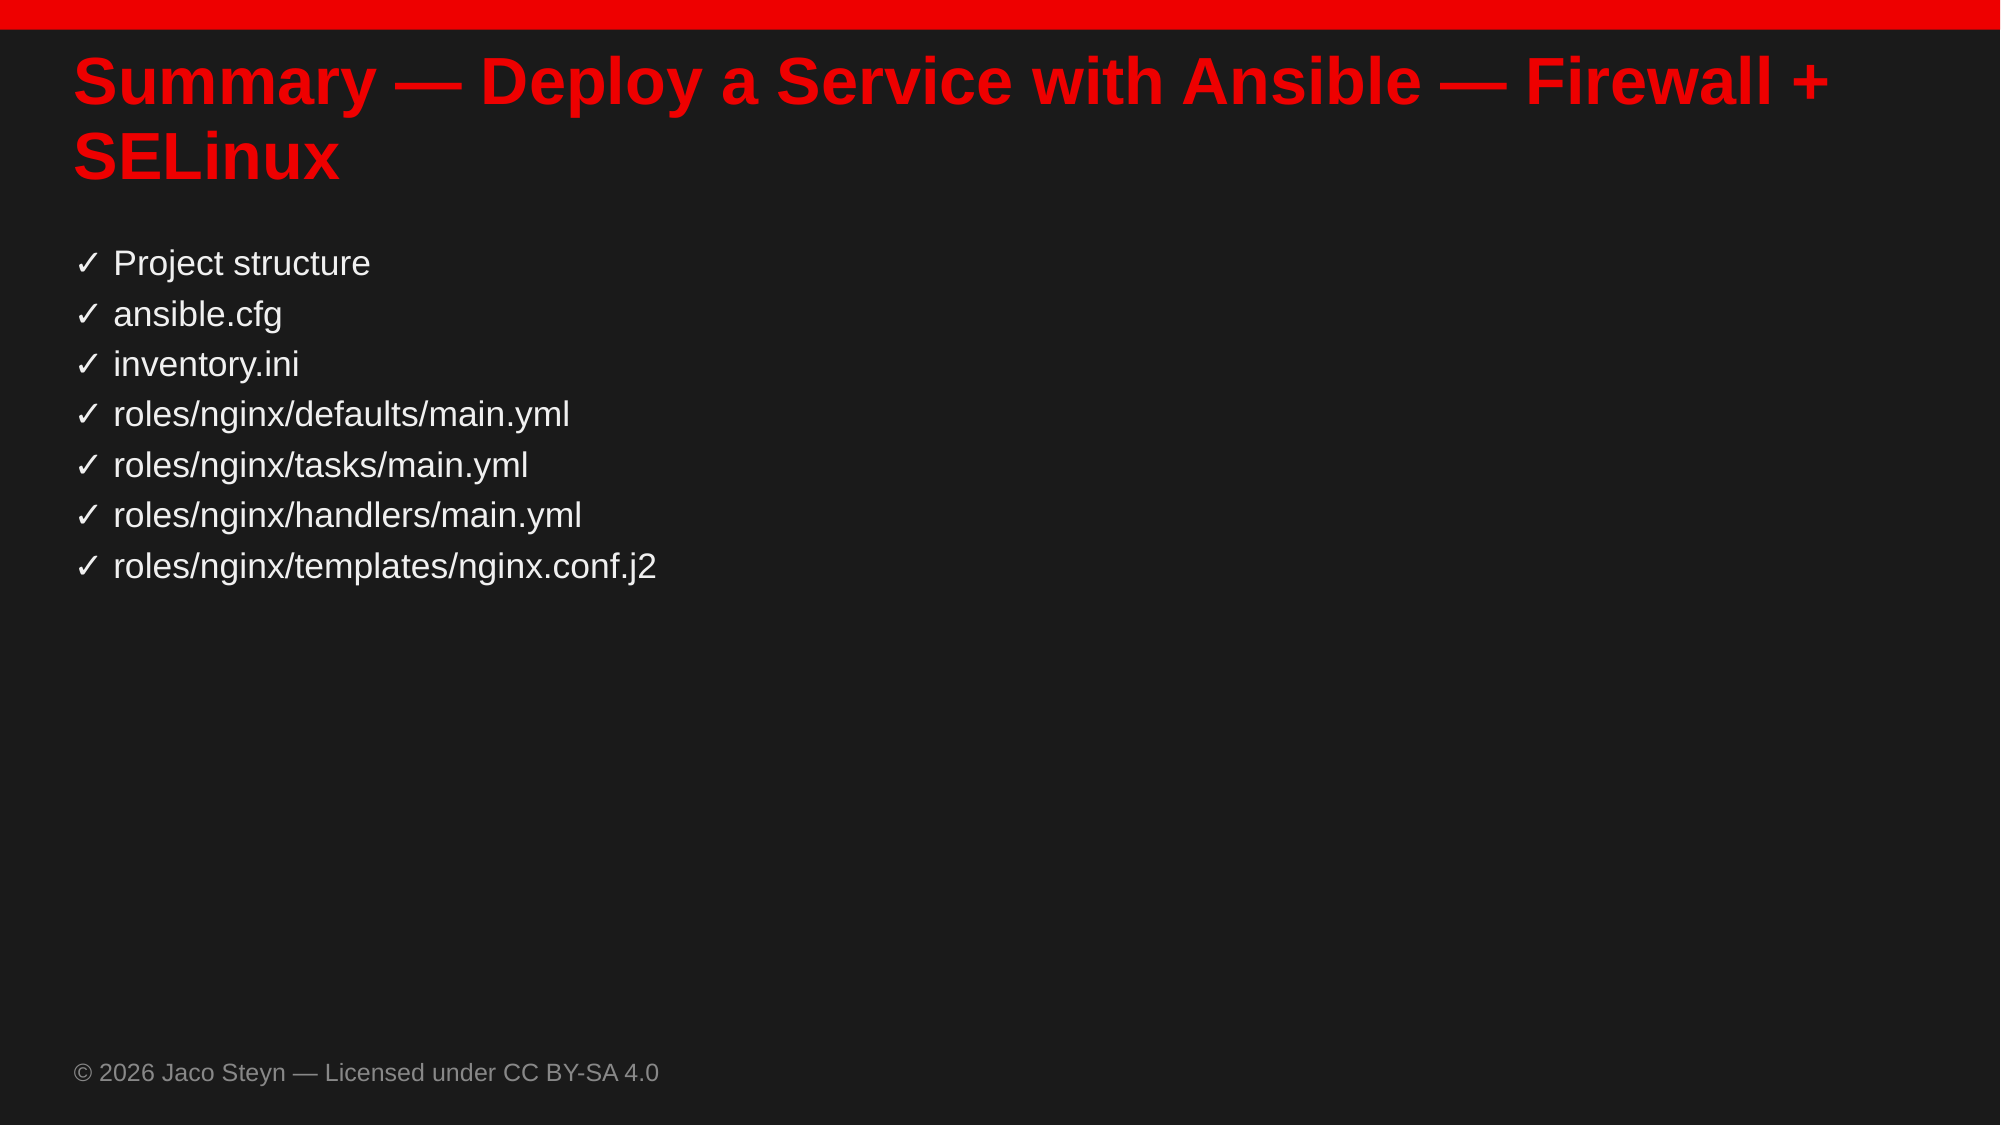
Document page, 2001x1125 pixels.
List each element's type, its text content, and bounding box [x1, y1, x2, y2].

text_box Summary — Deploy a Service with Ansible — Firewall + SELinux [59, 36, 1942, 208]
text_box [0, 0, 2001, 30]
text_box ✓ Project structure ✓ ansible.cfg ✓ inventory.ini ✓ roles/nginx/defaults/main.yml ✓ roles/nginx/tasks/main.yml ✓ roles/nginx/handlers/main.yml ✓ roles/nginx/templates/nginx.conf.j2 [59, 236, 1942, 1037]
text_box © 2026 Jaco Steyn — Licensed under CC BY-SA 4.0 [59, 1051, 1942, 1093]
